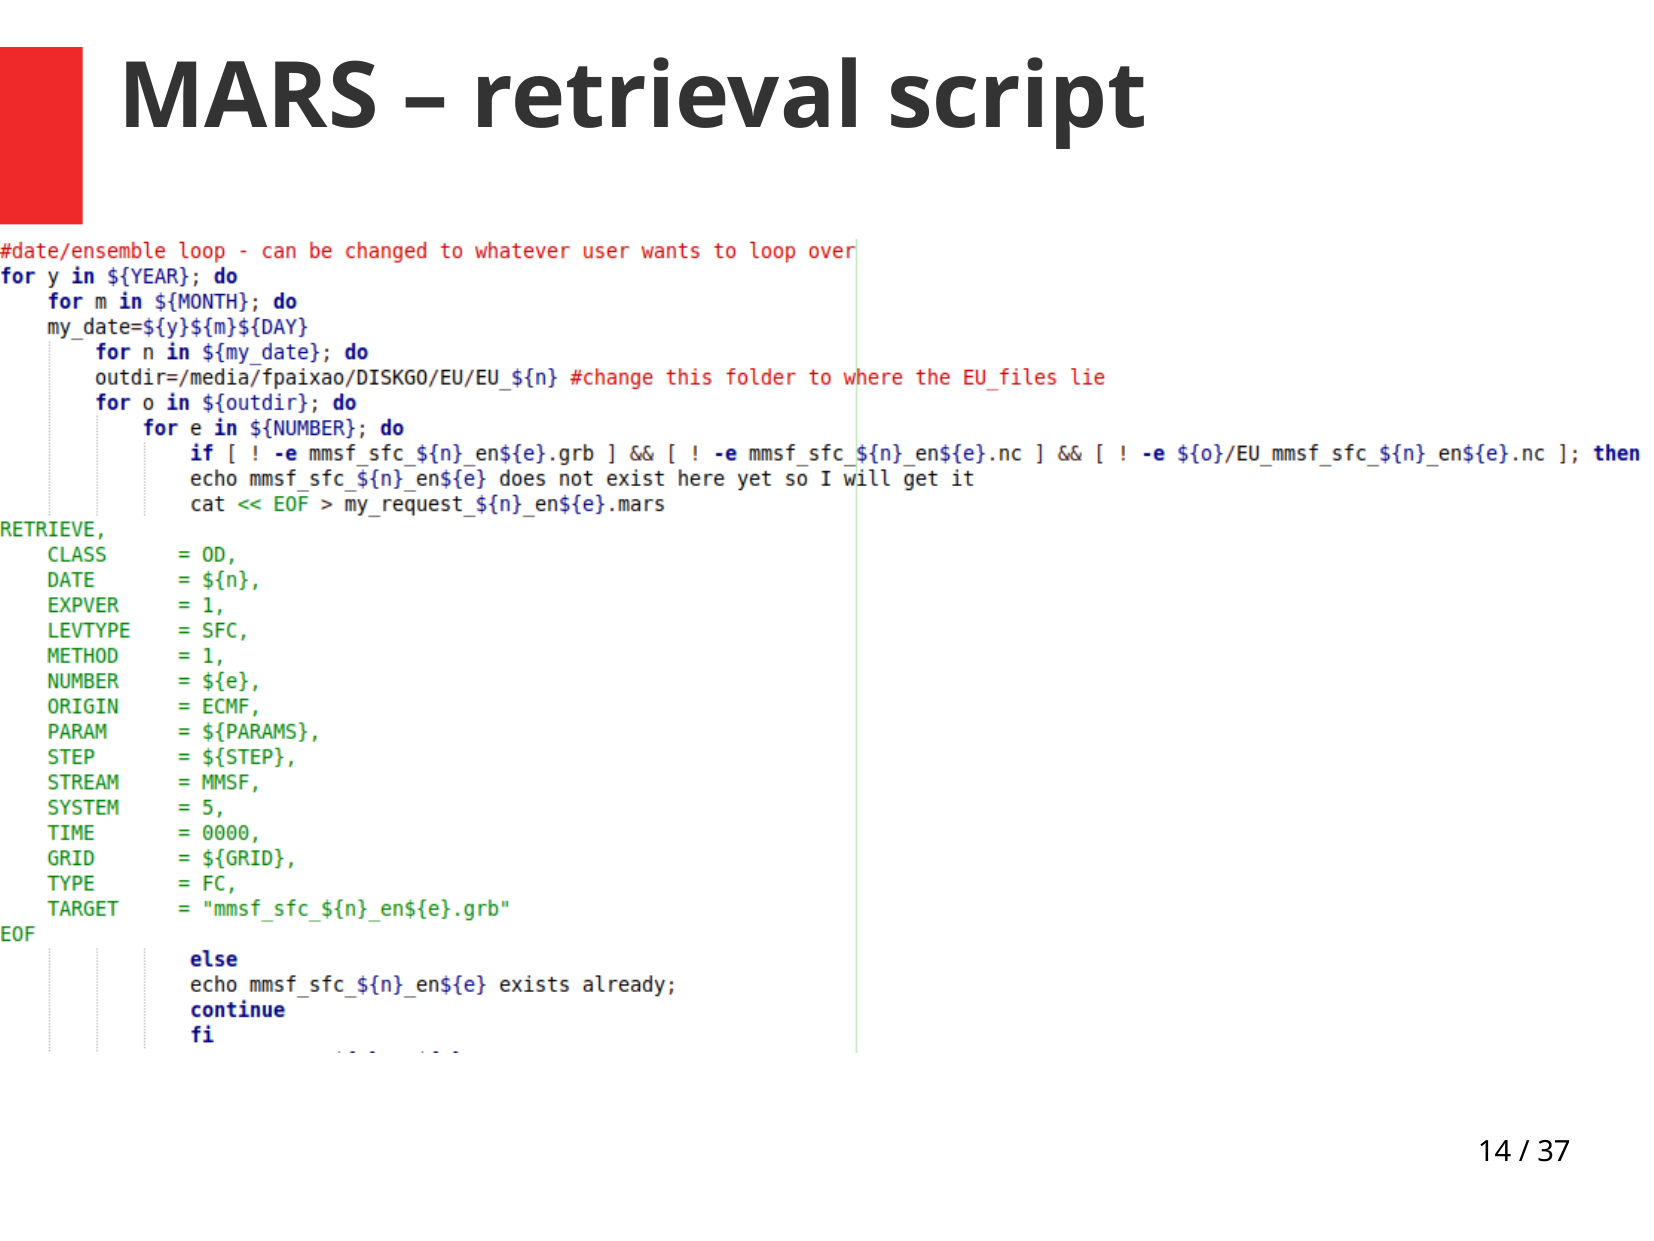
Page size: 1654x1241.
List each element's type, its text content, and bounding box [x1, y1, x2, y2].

title MARS – retrieval script [118, 38, 1571, 146]
picture [0, 239, 1654, 1053]
